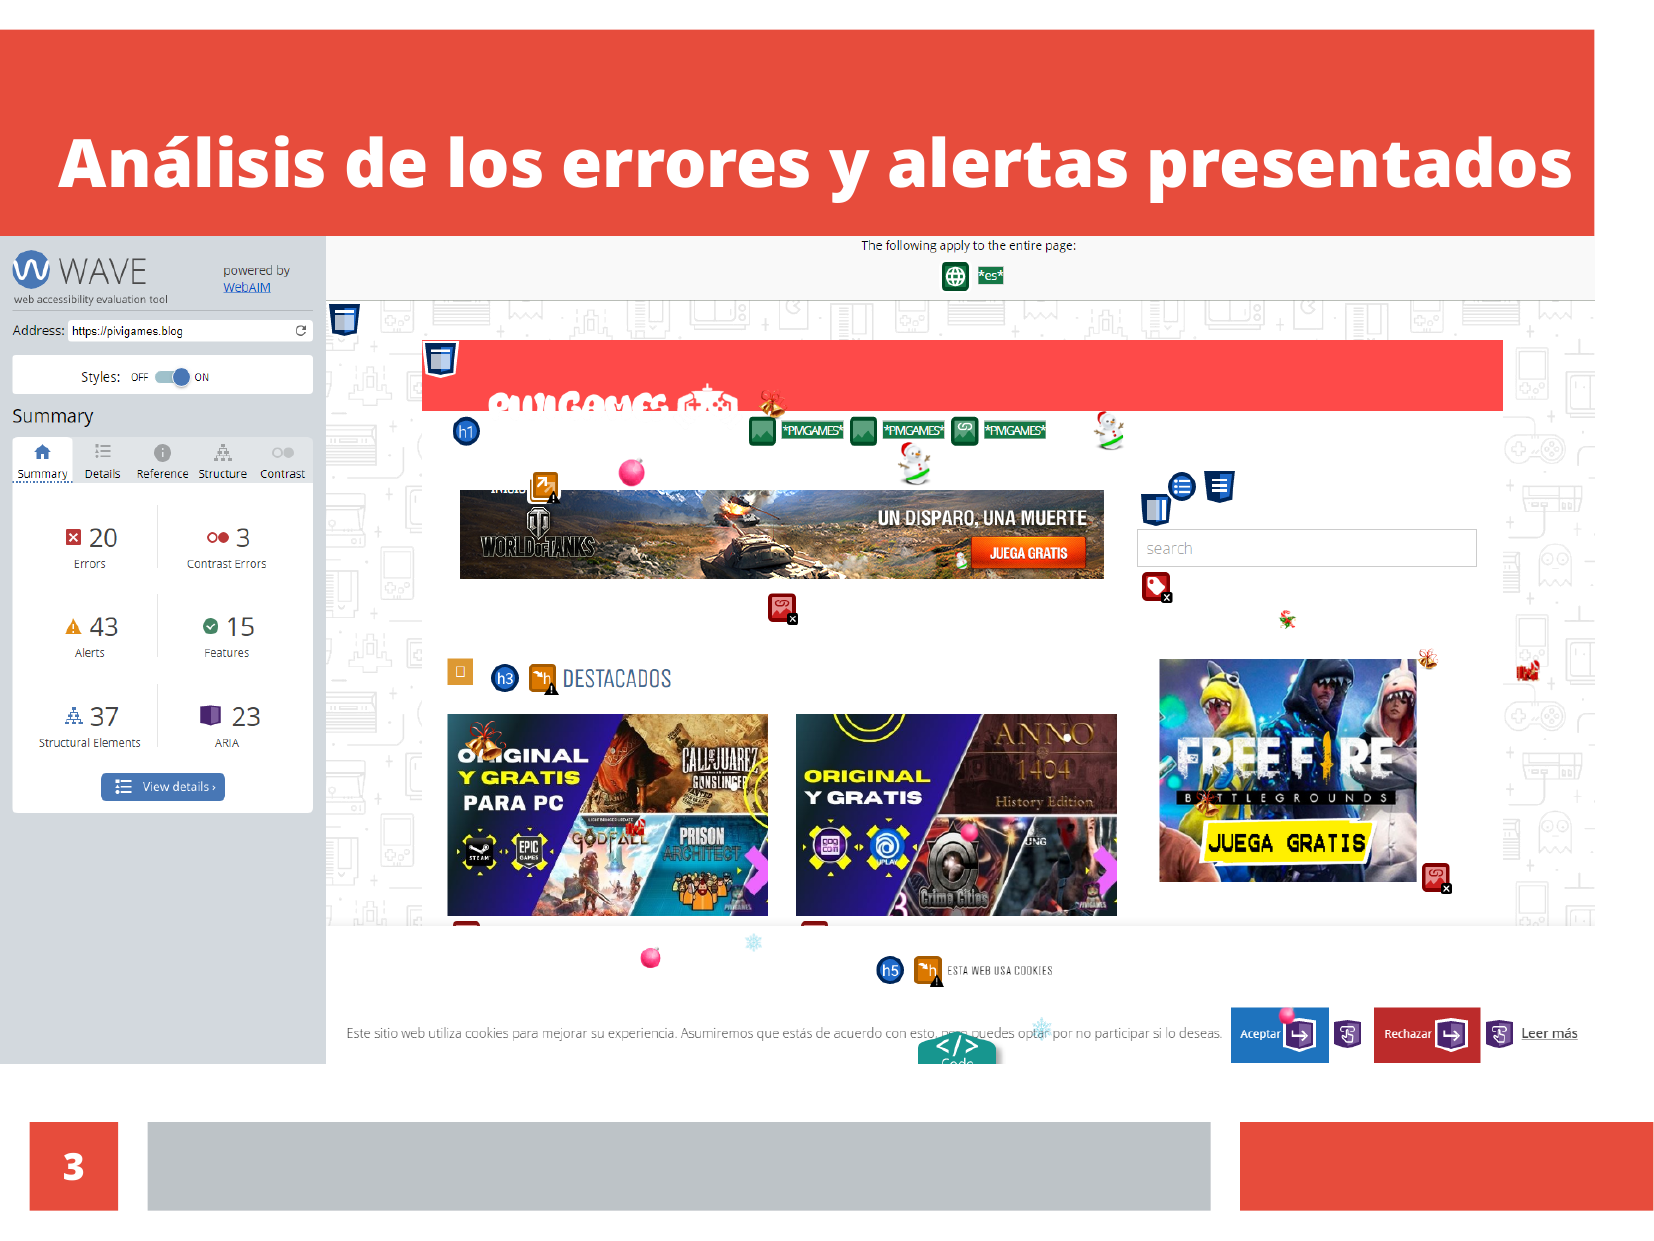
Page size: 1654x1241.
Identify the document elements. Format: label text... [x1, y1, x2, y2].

title Análisis de los errores y alertas presentados [59, 59, 1595, 207]
picture [0, 236, 1595, 1064]
